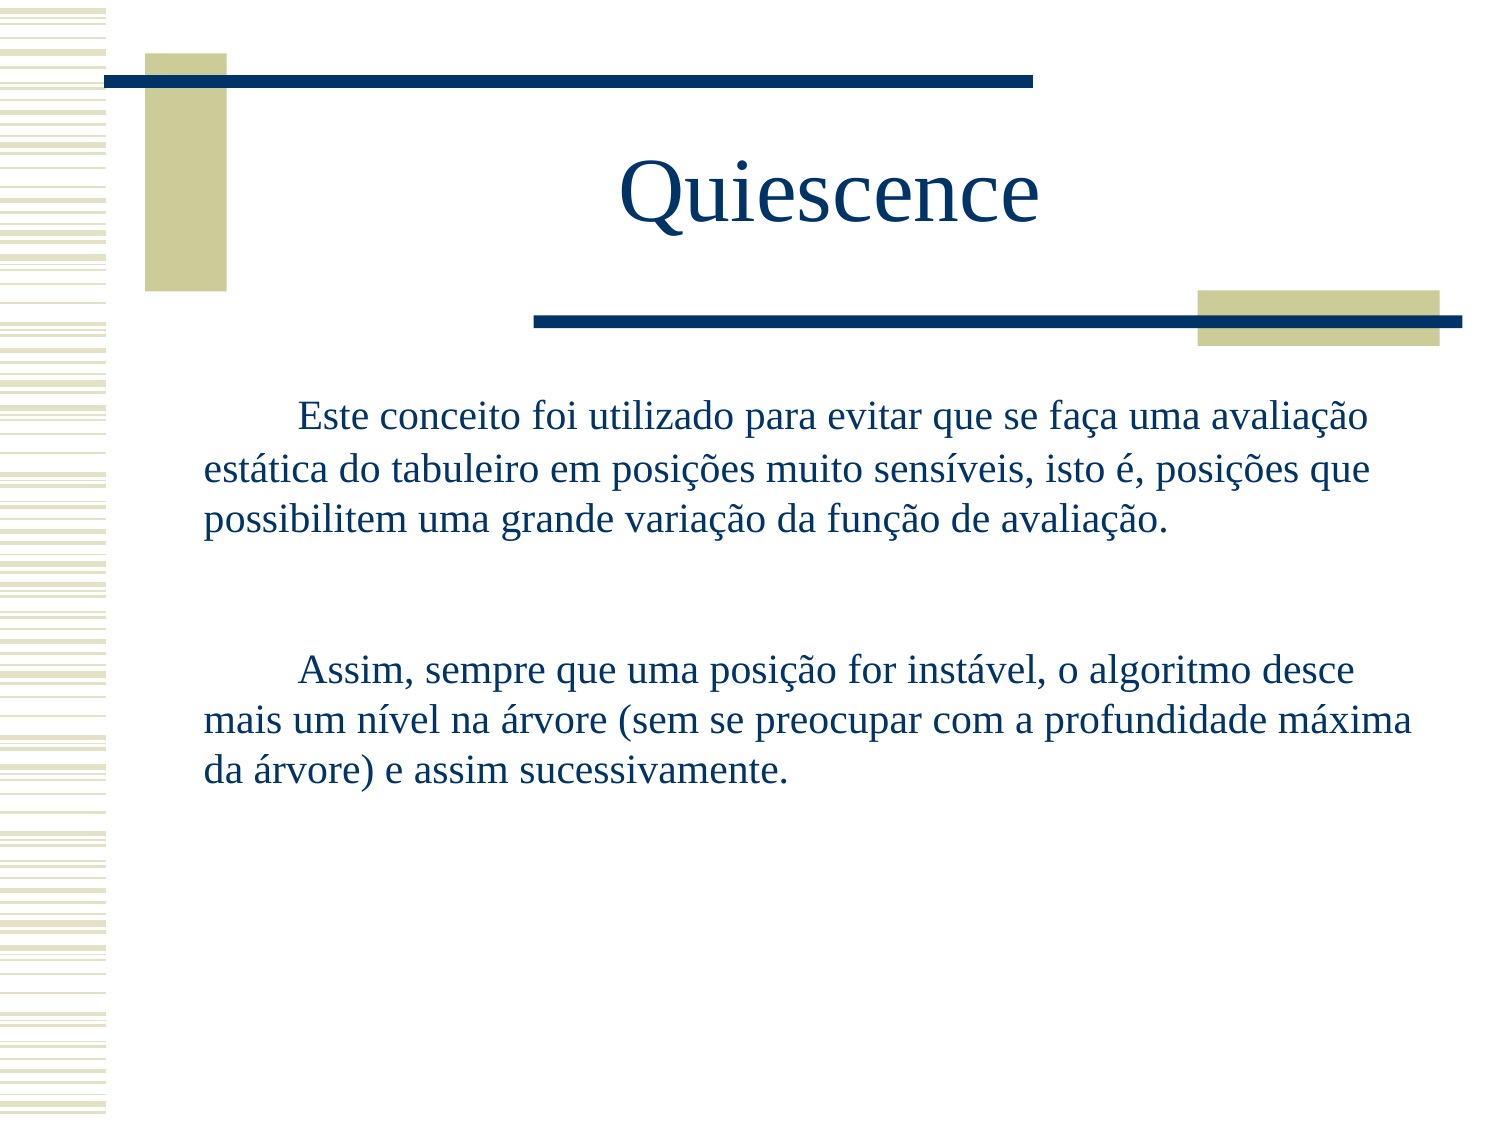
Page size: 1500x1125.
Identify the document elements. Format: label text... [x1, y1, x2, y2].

title Quiescence [225, 99, 1436, 288]
list Este conceito foi utilizado para evitar que se faça uma avaliação estática do tabuleiro em posições muito sensíveis, isto é, posições que possibilitem uma grande variação da função de avaliação. Assim, sempre que uma posição for instável, o algoritmo desce mais um nível na árvore (sem se preocupar com a profundidade máxima da árvore) e assim sucessivamente. [132, 363, 1439, 1000]
